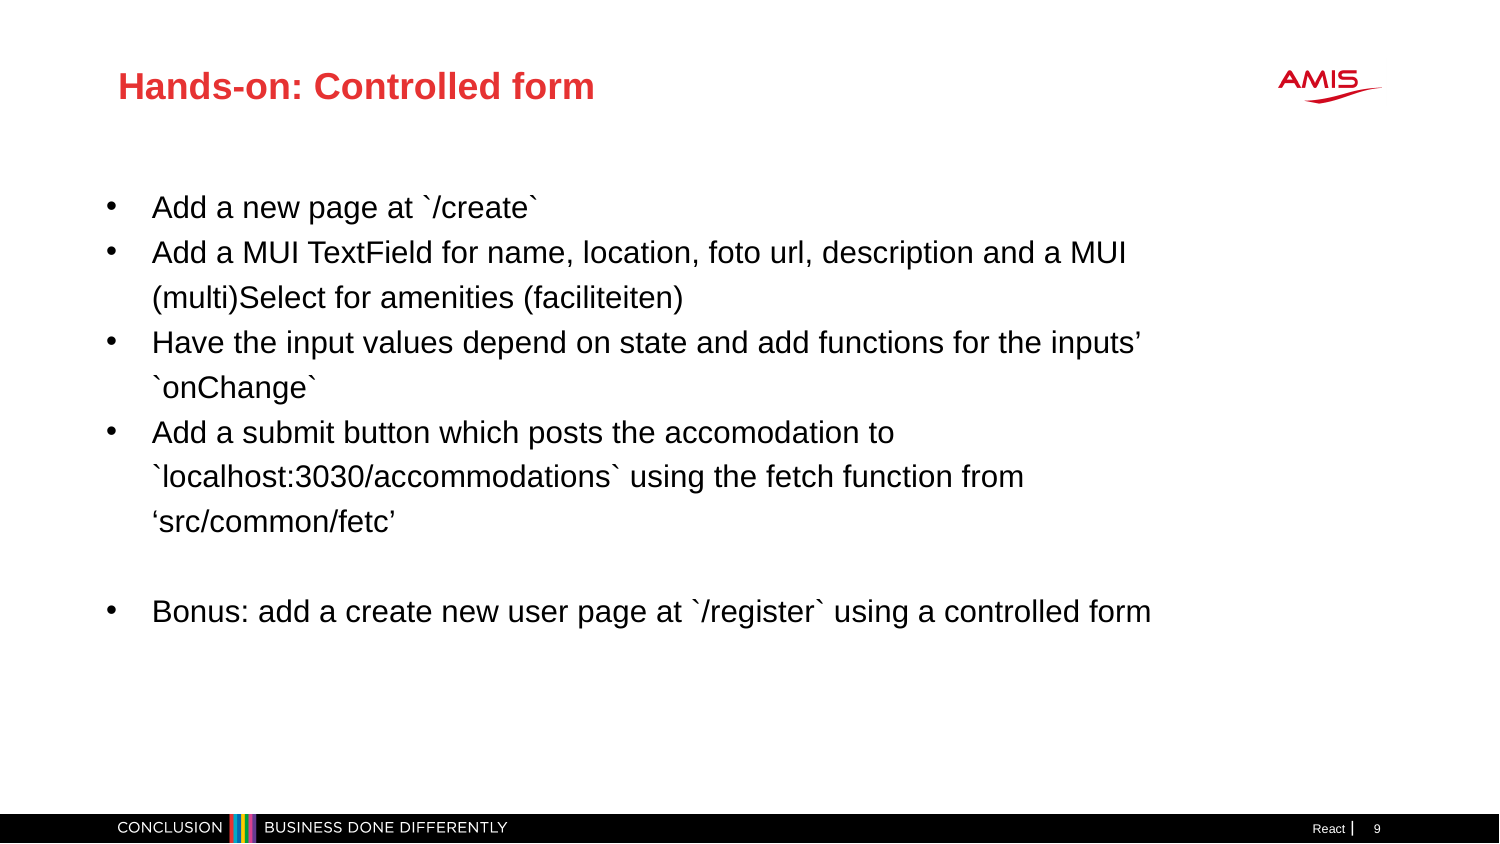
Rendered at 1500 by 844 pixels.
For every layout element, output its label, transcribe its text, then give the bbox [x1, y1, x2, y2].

text_box React [814, 820, 1346, 838]
picture [0, 814, 236, 843]
picture [239, 814, 1499, 843]
text_box <number> [1358, 820, 1381, 838]
picture [1204, 58, 1387, 106]
text_box Add a new page at `/create` Add a MUI TextField for name, location, foto url, description and a MUI (multi)Select for amenities (faciliteiten) Have the input values depend on state and add functions for the inputs’ `onChange` Add a submit button which posts the accomodation to `localhost:3030/accommodations` using the fetch function from ‘src/common/fetc’ Bonus: add a create new user page at `/register` using a controlled form [104, 134, 1191, 772]
text_box Hands-on: Controlled form [118, 47, 1204, 129]
